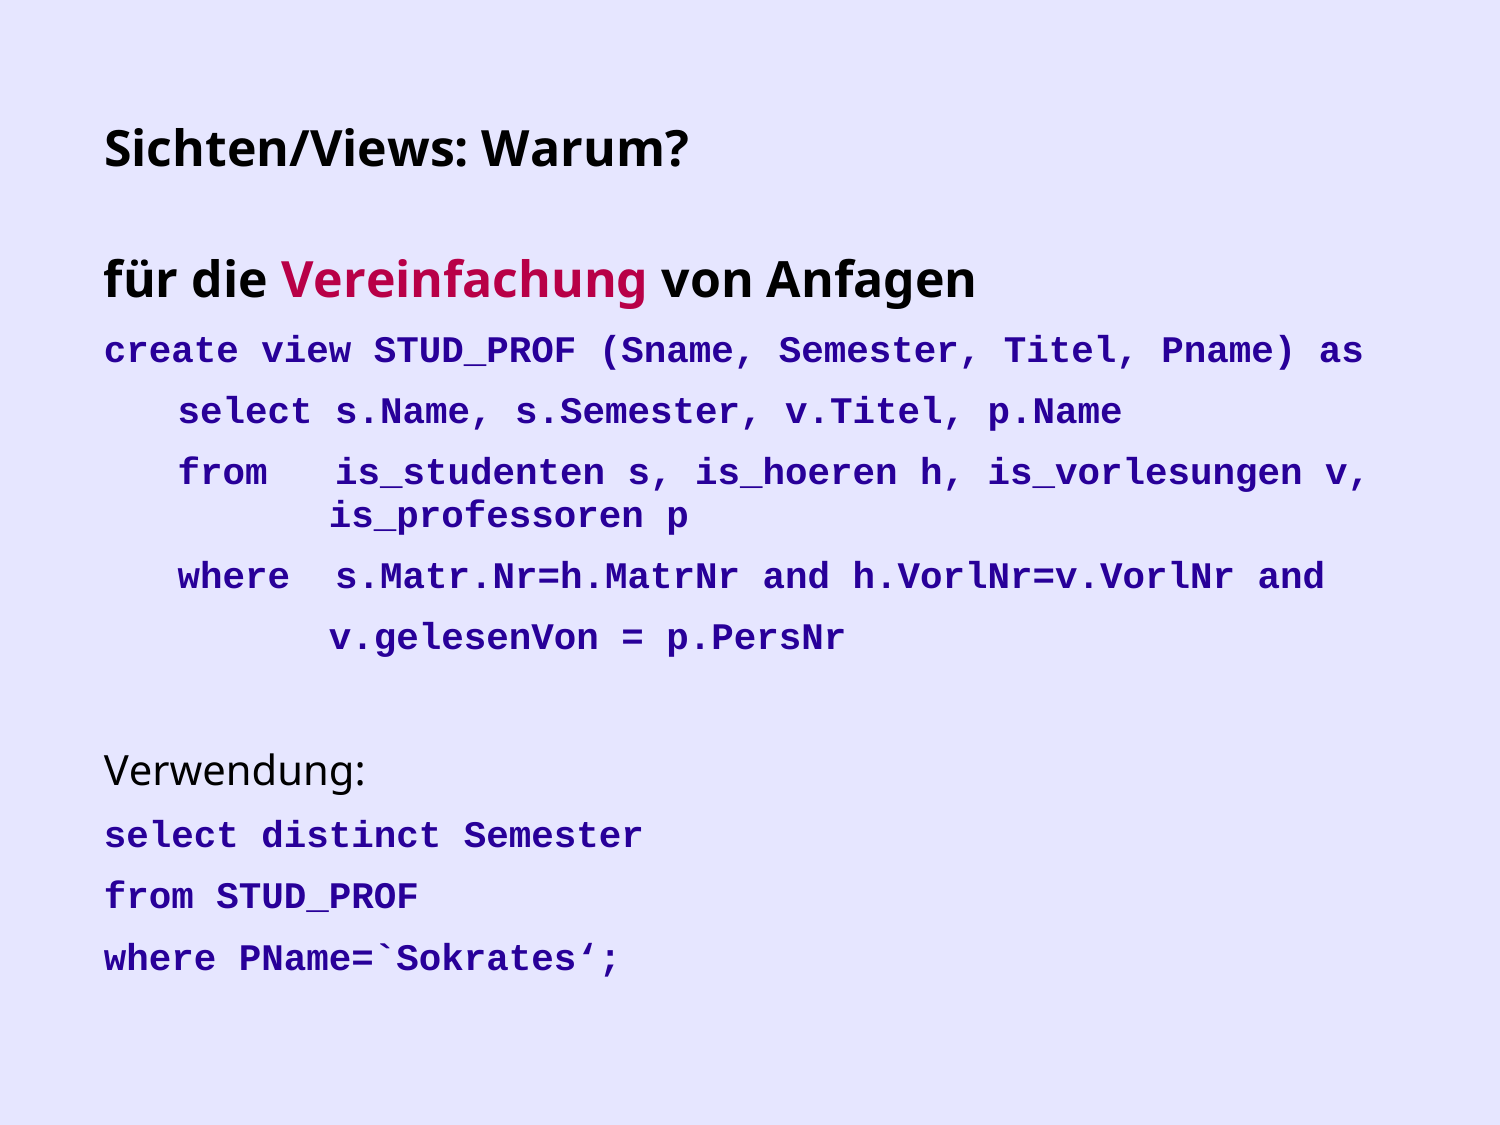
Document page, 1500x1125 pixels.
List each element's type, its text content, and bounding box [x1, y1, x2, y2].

title Sichten/Views: Warum? [89, 1, 1365, 190]
text_box für die Vereinfachung von Anfagen create view STUD_PROF (Sname, Semester, Titel, Pname) as select s.Name, s.Semester, v.Titel, p.Name from is_studenten s, is_hoeren h, is_vorlesungen v, is_professoren p where s.Matr.Nr=h.MatrNr and h.VorlNr=v.VorlNr and v.gelesenVon = p.PersNr Verwendung: select distinct Semester from STUD_PROF where PName=`Sokrates‘; [89, 236, 1436, 990]
